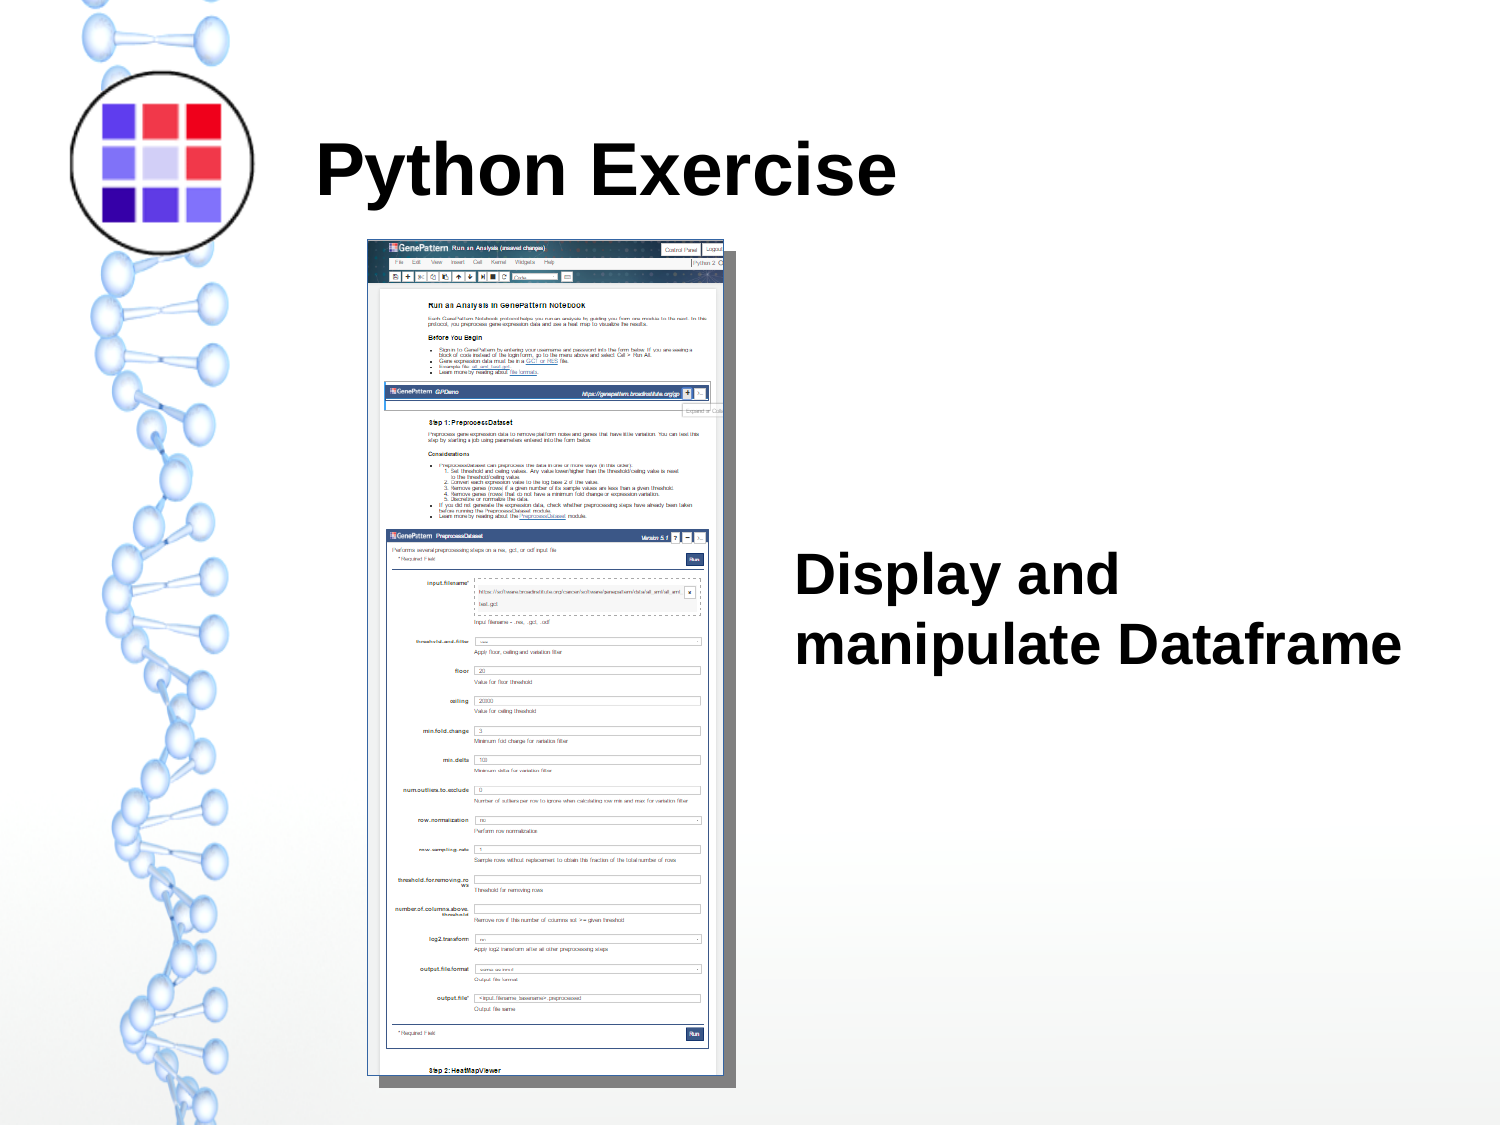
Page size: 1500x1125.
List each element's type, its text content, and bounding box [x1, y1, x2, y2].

picture [0, 0, 1500, 1125]
text_box Display and manipulate Dataframe [779, 528, 1440, 754]
text_box Python Exercise [299, 111, 1440, 220]
